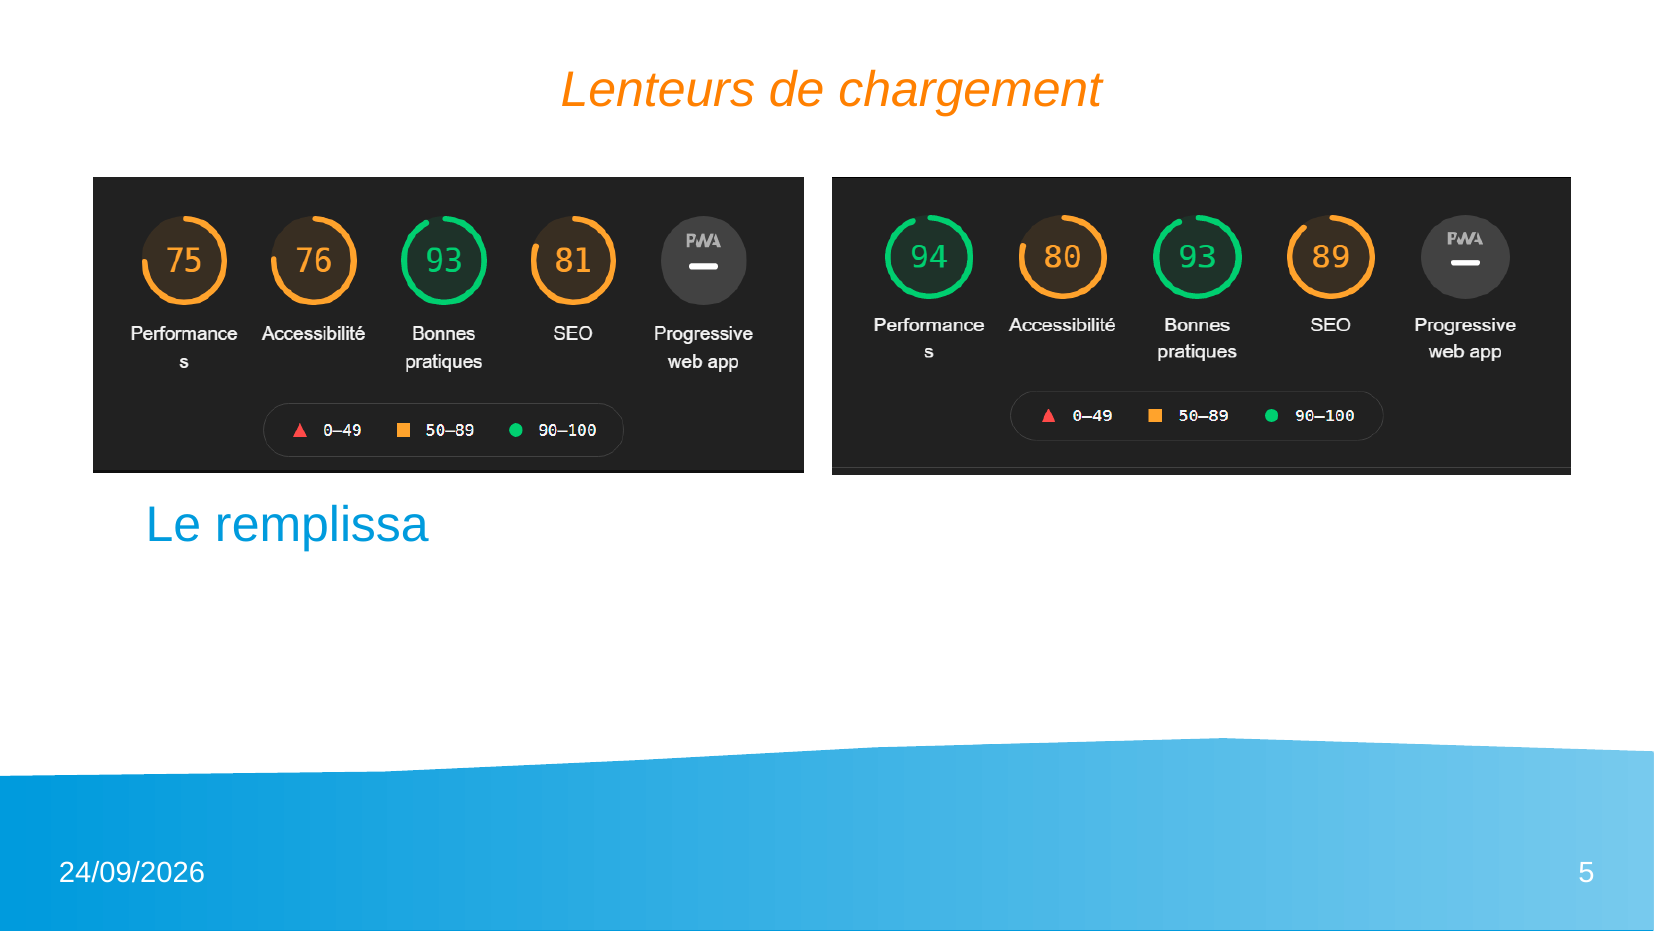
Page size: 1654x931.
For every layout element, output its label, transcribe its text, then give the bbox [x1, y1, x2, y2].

list Le remplissa [74, 496, 1611, 721]
picture [832, 177, 1571, 475]
picture [93, 177, 804, 473]
title Lenteurs de chargement [93, 0, 1570, 178]
